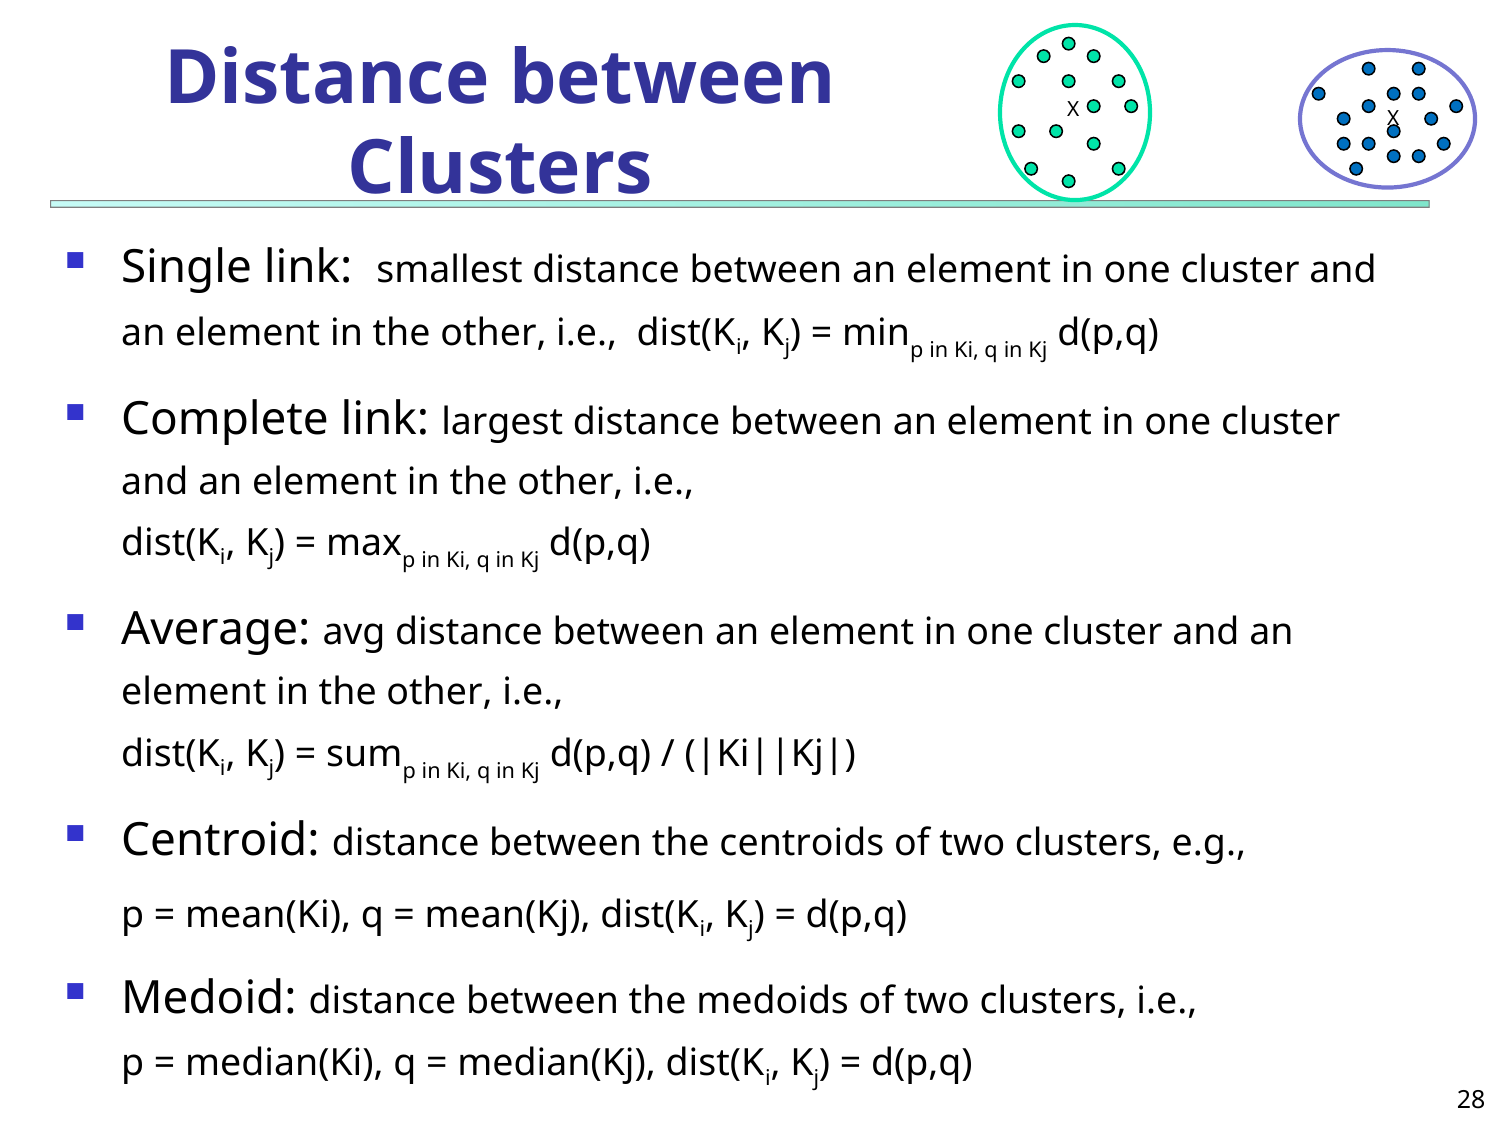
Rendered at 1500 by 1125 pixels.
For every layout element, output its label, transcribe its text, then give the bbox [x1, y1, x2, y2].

text_box 18 [1187, 1062, 1500, 1125]
text_box X [1387, 119, 1395, 138]
text_box [1003, 28, 1147, 197]
text_box X [1387, 97, 1395, 124]
text_box X [1067, 110, 1075, 128]
title Distance between Clusters [24, 21, 975, 217]
text_box X [1067, 87, 1075, 115]
list Single link: smallest distance between an element in one cluster and an element in the other, i.e., dist(Ki, Kj) = minp in Ki, q in Kj d(p,q) Complete link: largest distance between an element in one cluster and an element in the other, i.e., dist(Ki, Kj) = maxp in Ki, q in Kj d(p,q) Average: avg distance between an element in one cluster and an element in the other, i.e., dist(Ki, Kj) = sump in Ki, q in Kj d(p,q) / (|Ki||Kj|) Centroid: distance between the centroids of two clusters, e.g., p = mean(Ki), q = mean(Kj), dist(Ki, Kj) = d(p,q) Medoid: distance between the medoids of two clusters, i.e., p = median(Ki), q = median(Kj), dist(Ki, Kj) = d(p,q) [49, 212, 1425, 1098]
text_box [1299, 50, 1476, 188]
